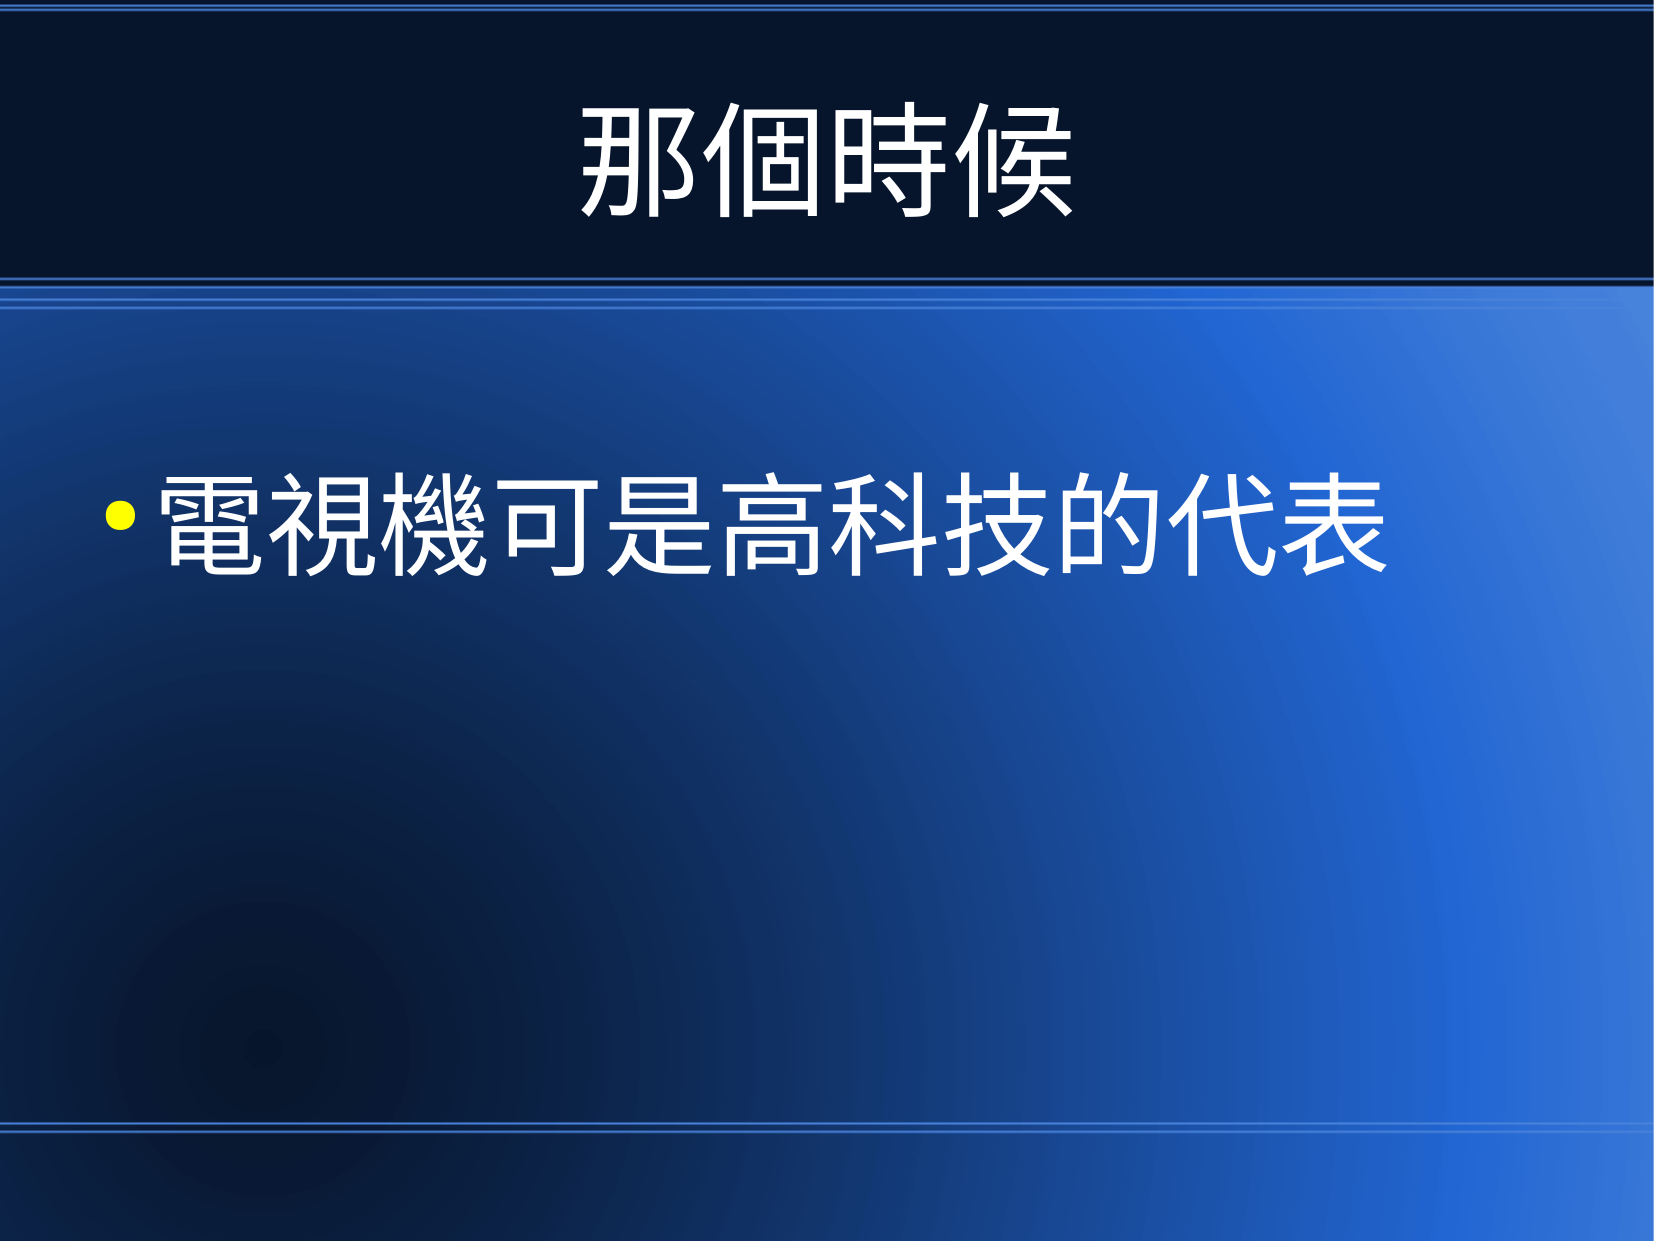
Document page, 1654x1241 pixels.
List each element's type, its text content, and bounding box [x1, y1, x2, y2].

picture [0, 0, 1654, 1241]
list 電視機可是高科技的代表 [82, 355, 1571, 1241]
title 那個時候 [82, 49, 1571, 257]
